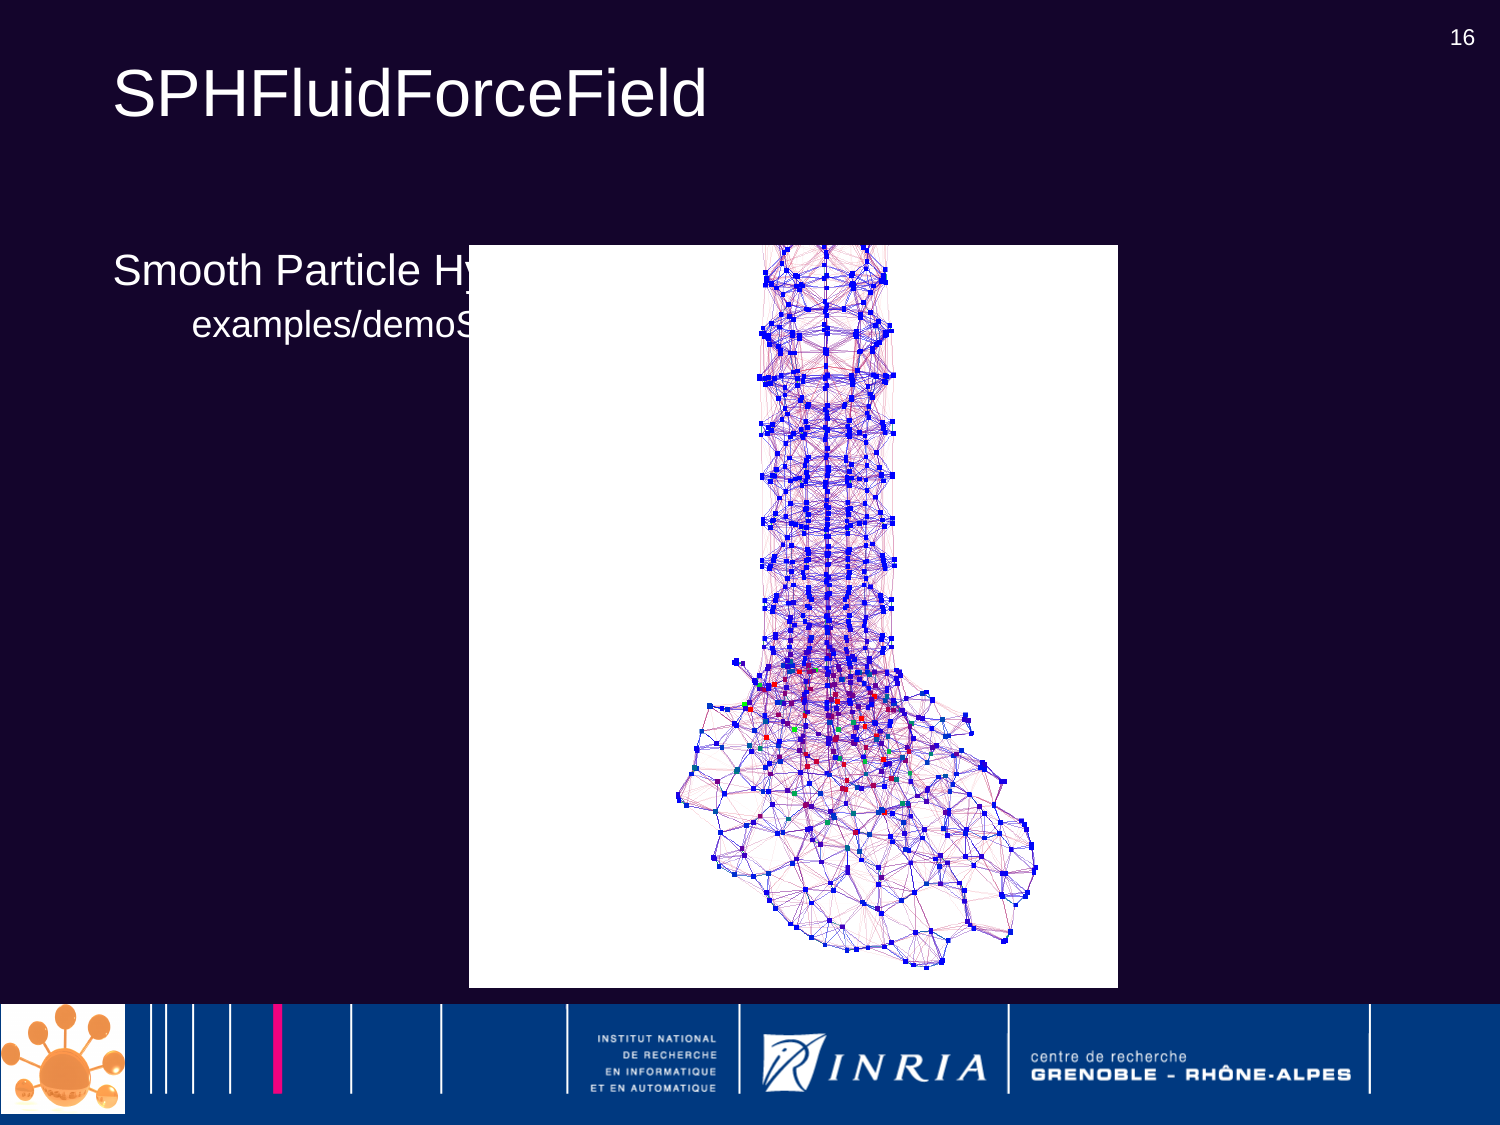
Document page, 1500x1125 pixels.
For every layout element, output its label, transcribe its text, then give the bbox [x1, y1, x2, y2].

picture [422, 245, 1468, 988]
title SPHFluidForceField [112, 7, 1474, 181]
picture [0, 1004, 1500, 1125]
list Smooth Particle Hydrodynamics examples/demoSPHFluid.scn [112, 245, 422, 973]
